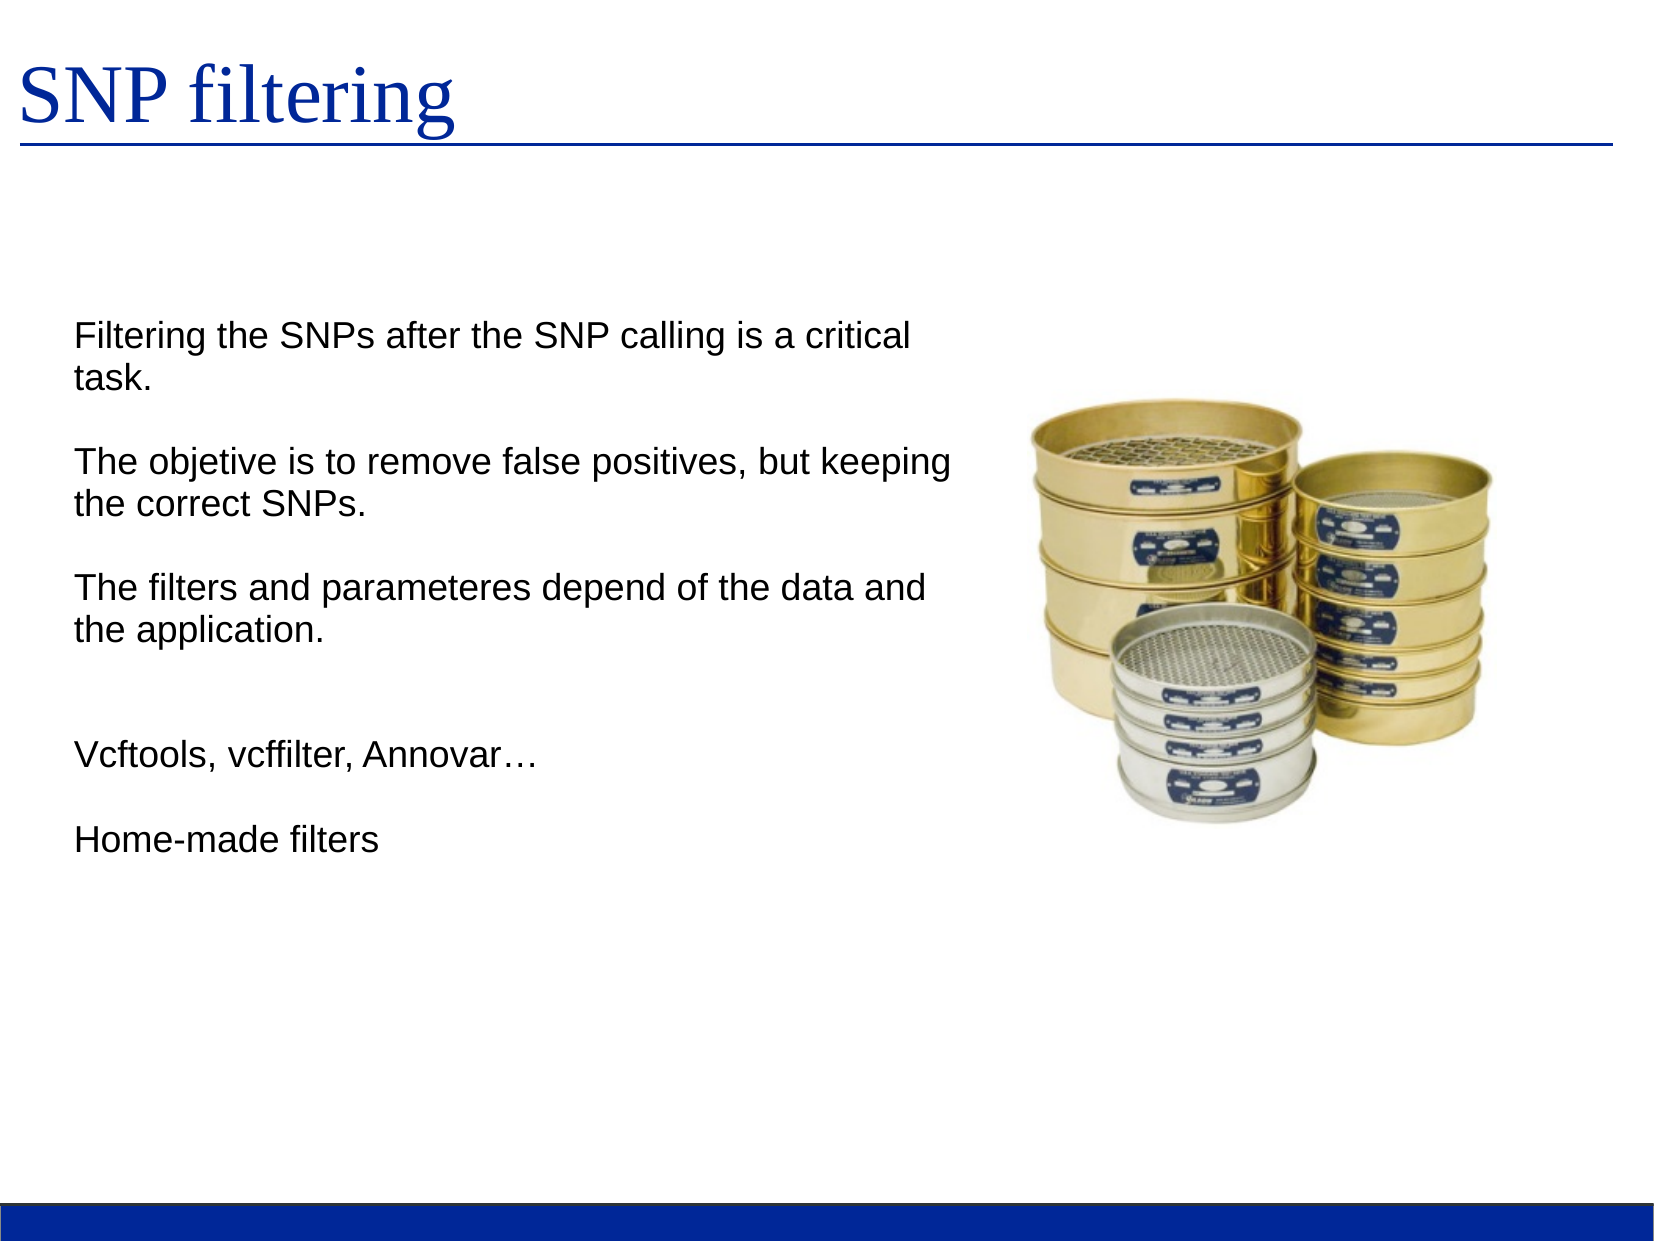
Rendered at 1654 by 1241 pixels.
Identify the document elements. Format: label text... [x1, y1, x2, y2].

title SNP filtering [17, 0, 1589, 198]
text_box Filtering the SNPs after the SNP calling is a critical task. The objetive is to remove false positives, but keeping the correct SNPs. The filters and parameteres depend of the data and the application. Vcftools, vcffilter, Annovar… Home-made filters [59, 306, 969, 952]
picture [1027, 389, 1497, 829]
